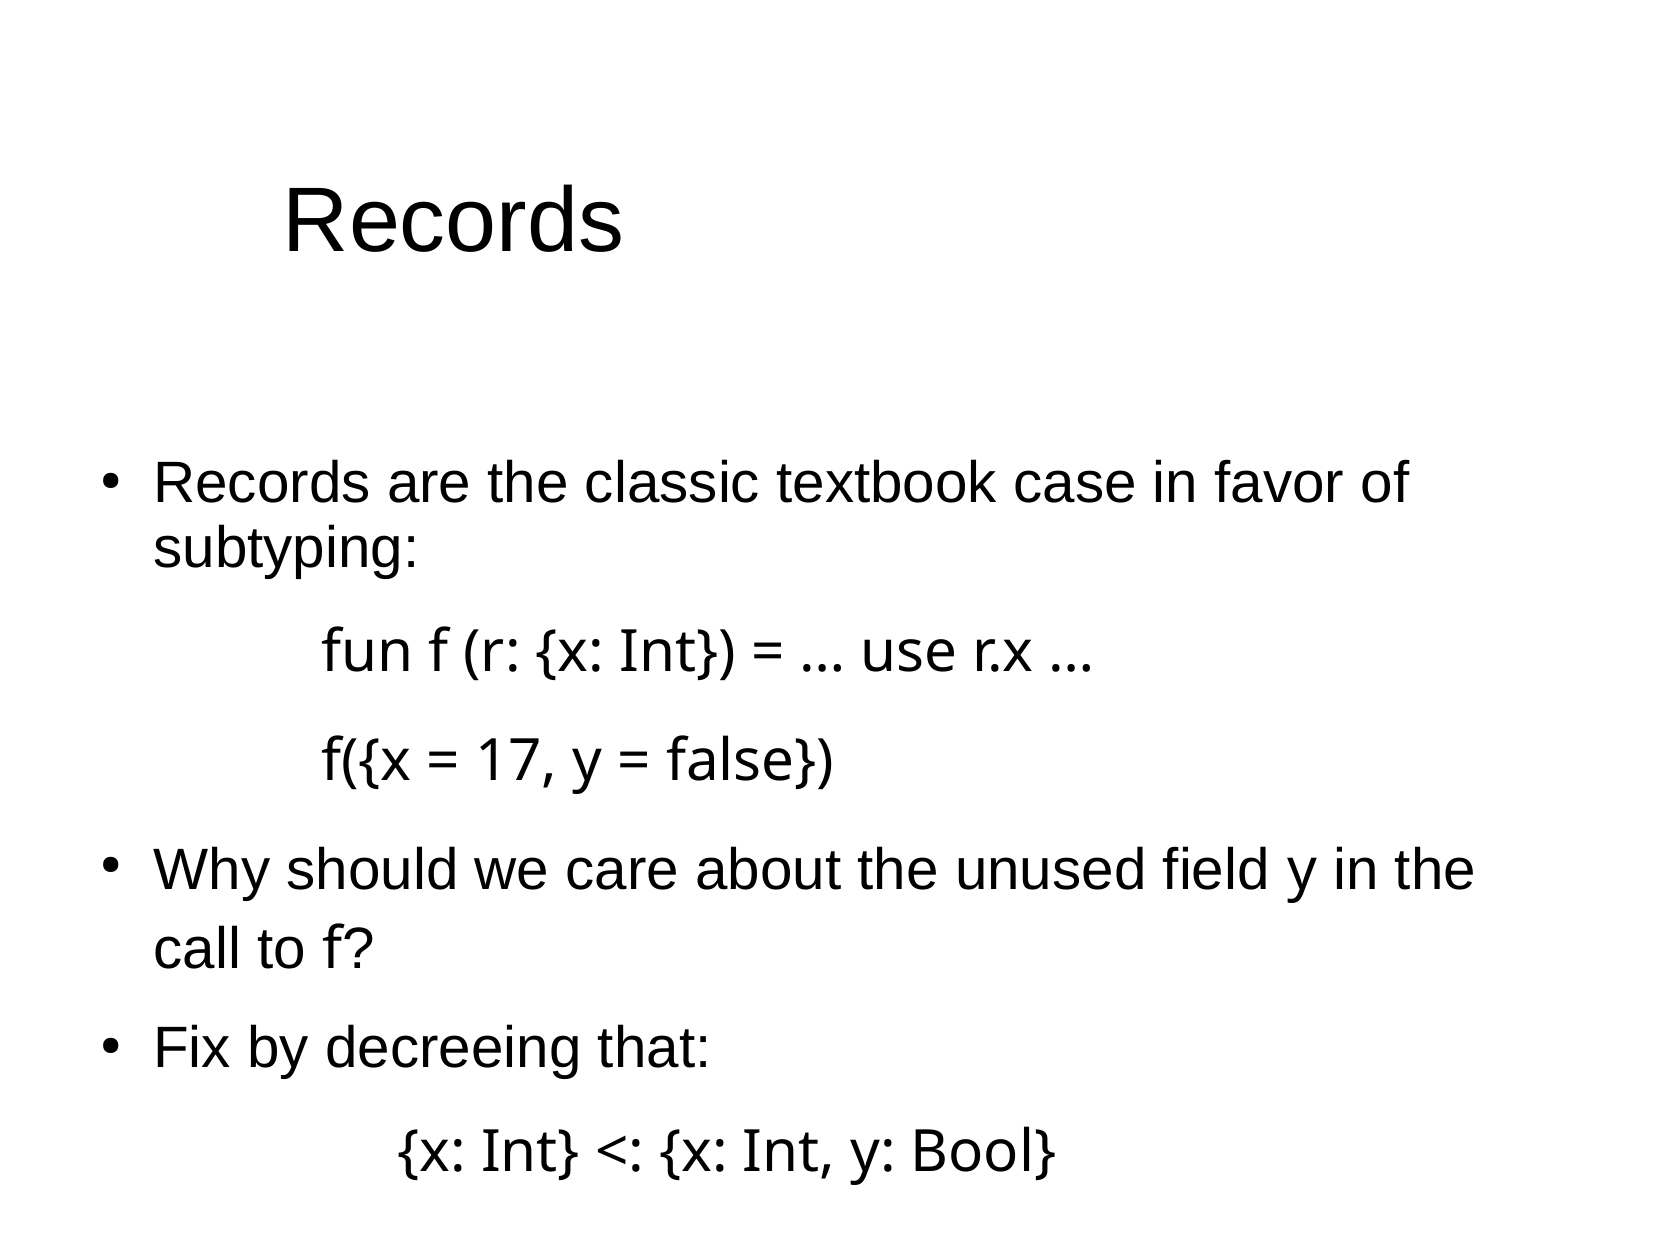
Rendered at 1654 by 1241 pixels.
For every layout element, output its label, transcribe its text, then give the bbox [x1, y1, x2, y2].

title Records [82, 49, 826, 391]
list Records are the classic textbook case in favor of subtyping: fun f (r: {x: Int}) = … use r.x … f({x = 17, y = false}) Why should we care about the unused field y in the call to f? Fix by decreeing that: {x: Int} <: {x: Int, y: Bool} [82, 450, 1571, 1175]
